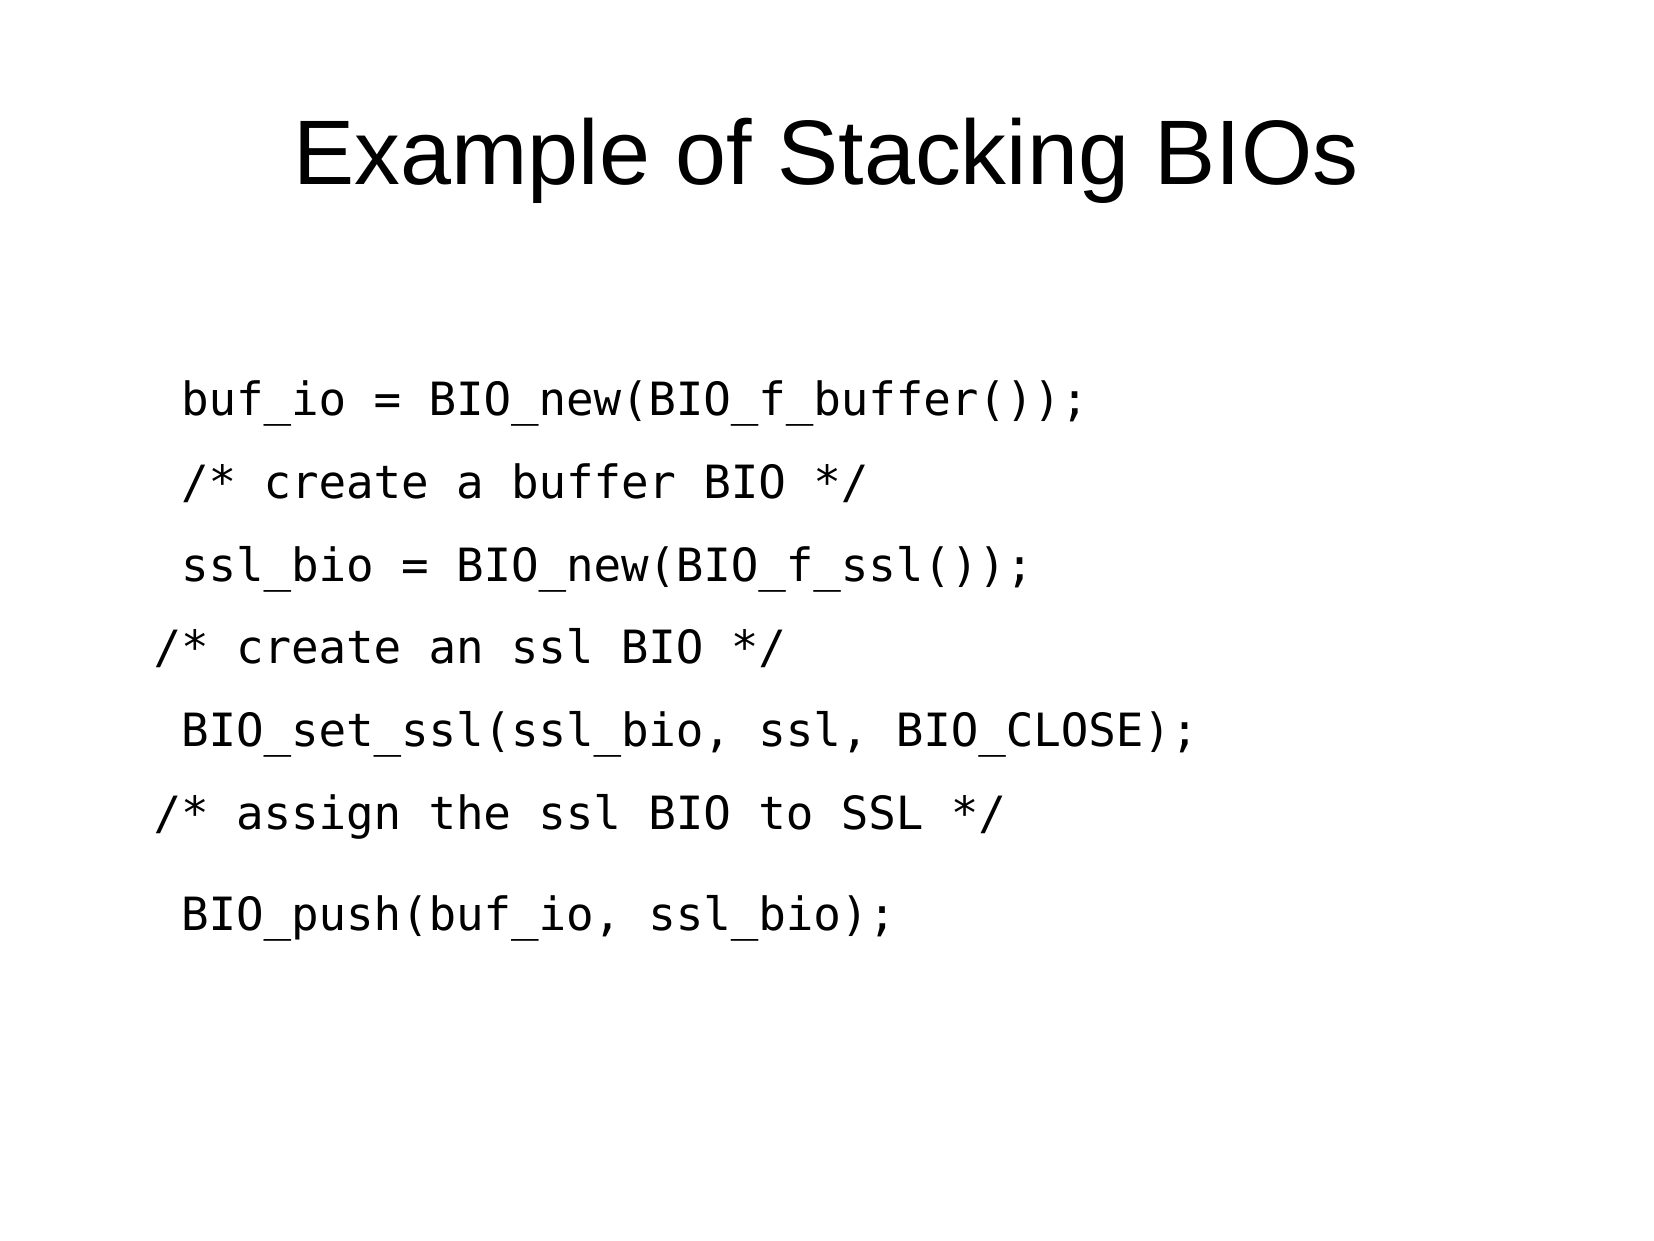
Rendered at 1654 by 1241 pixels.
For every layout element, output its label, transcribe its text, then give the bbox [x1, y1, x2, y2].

title Example of Stacking BIOs [82, 56, 1571, 250]
list buf_io = BIO_new(BIO_f_buffer()); /* create a buffer BIO */ ssl_bio = BIO_new(BIO_f_ssl()); /* create an ssl BIO */ BIO_set_ssl(ssl_bio, ssl, BIO_CLOSE); /* assign the ssl BIO to SSL */ BIO_push(buf_io, ssl_bio); [82, 290, 1571, 1109]
